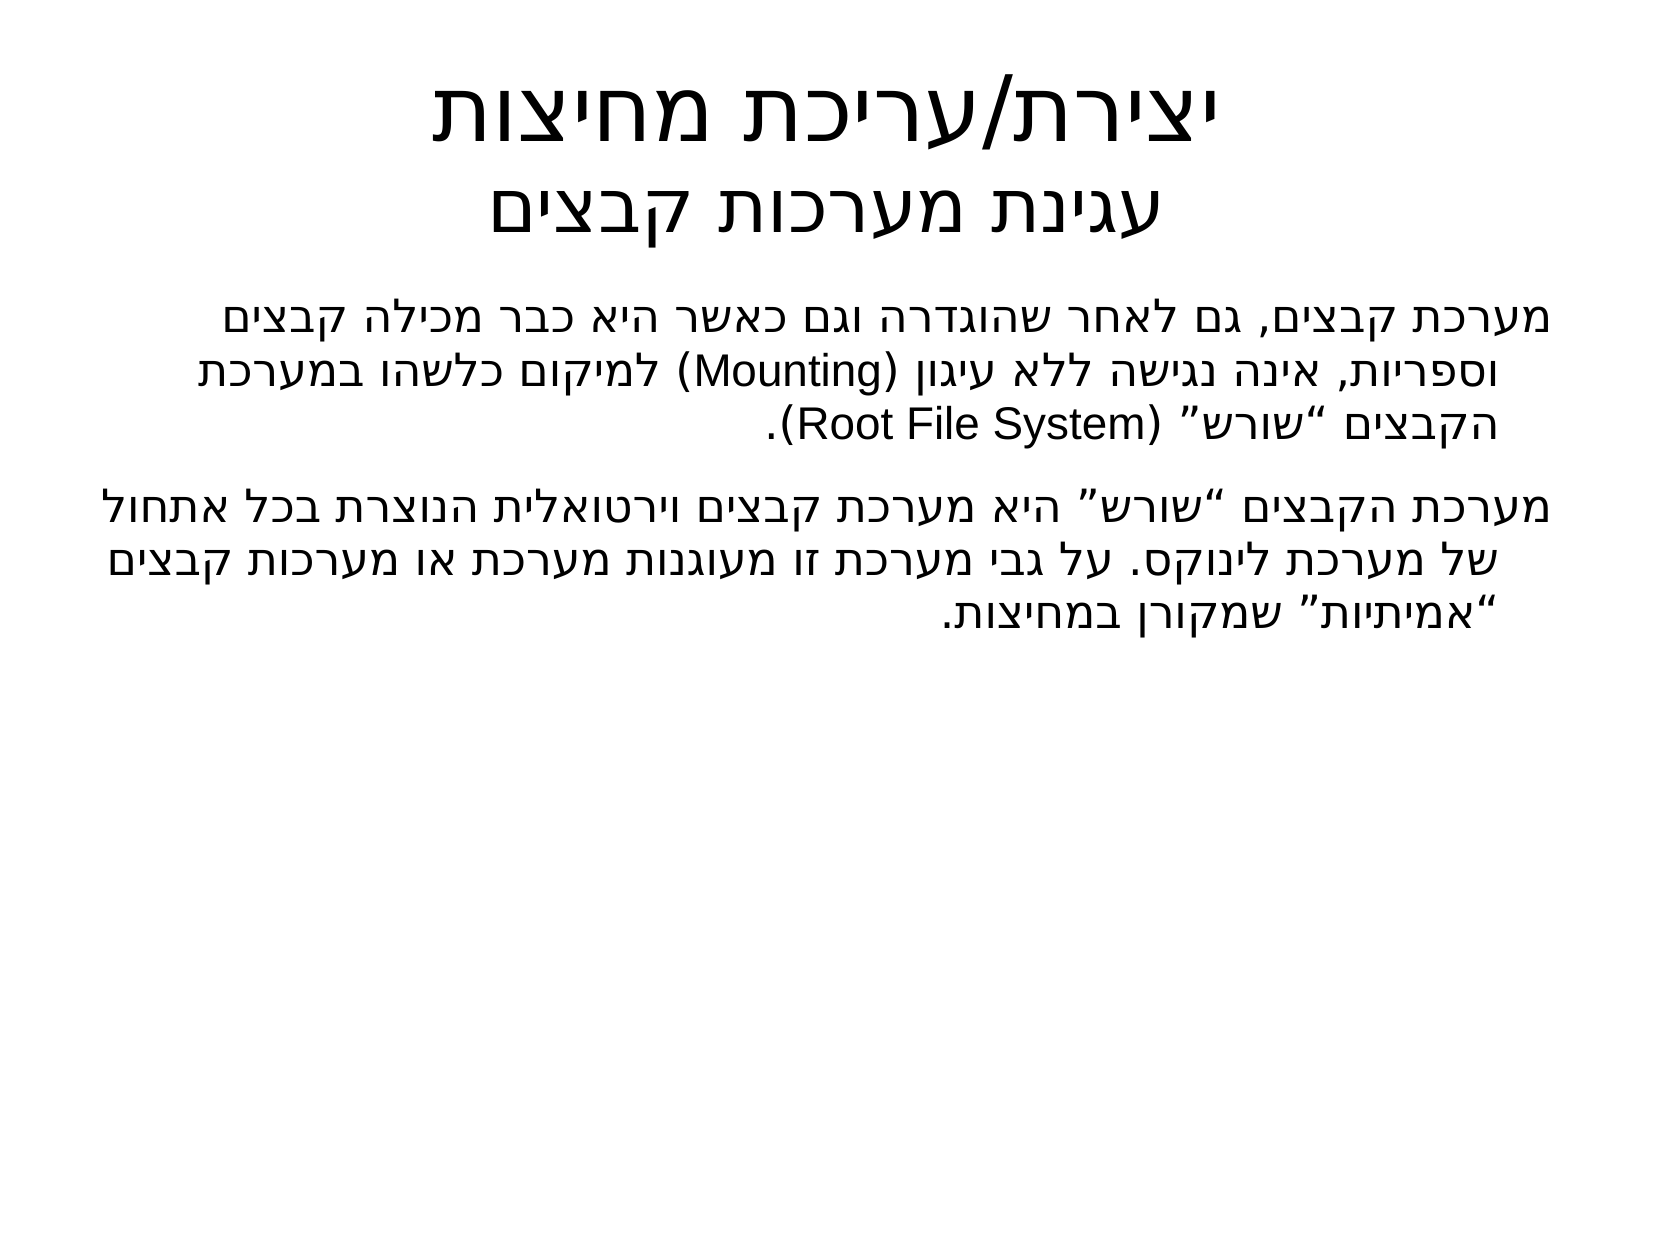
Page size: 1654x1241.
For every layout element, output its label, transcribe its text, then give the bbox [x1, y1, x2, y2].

list מערכת קבצים, גם לאחר שהוגדרה וגם כאשר היא כבר מכילה קבצים וספריות, אינה נגישה ללא עיגון (Mounting) למיקום כלשהו במערכת הקבצים “שורש” (Root File System). מערכת הקבצים “שורש” היא מערכת קבצים וירטואלית הנוצרת בכל אתחול של מערכת לינוקס. על גבי מערכת זו מעוגנות מערכת או מערכות קבצים “אמיתיות” שמקורן במחיצות. [82, 290, 1571, 1109]
title יצירת/עריכת מחיצות עגינת מערכות קבצים [82, 52, 1571, 254]
